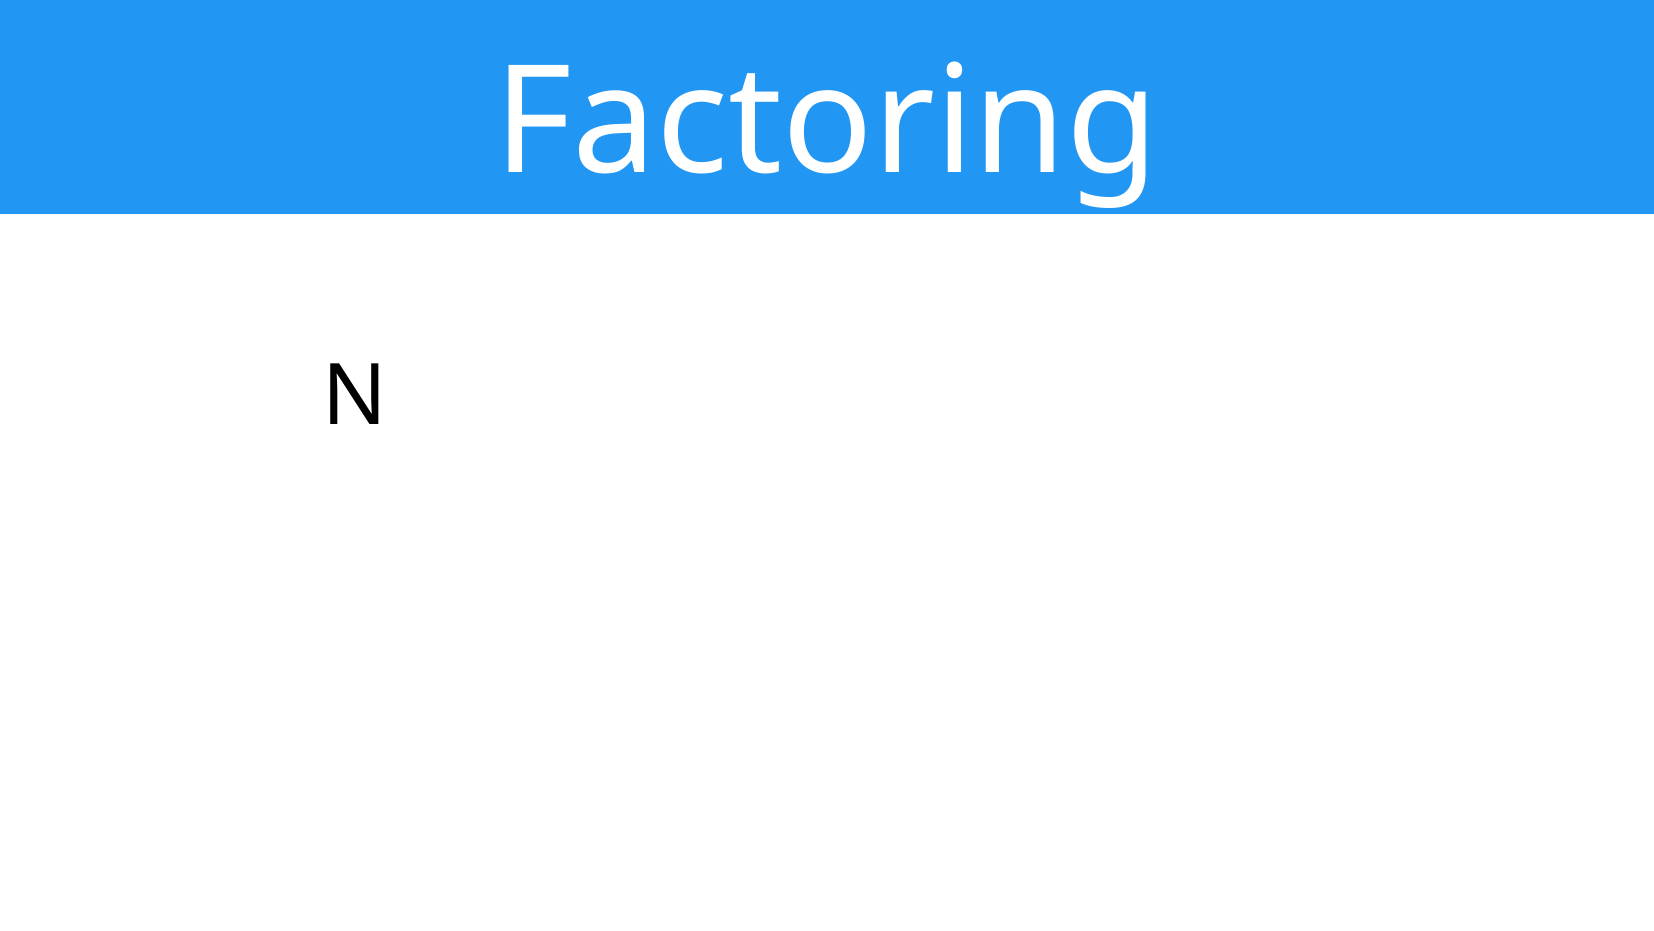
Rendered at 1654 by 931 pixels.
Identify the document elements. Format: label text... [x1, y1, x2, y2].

title Factoring [82, 37, 1571, 193]
list N [262, 333, 466, 451]
